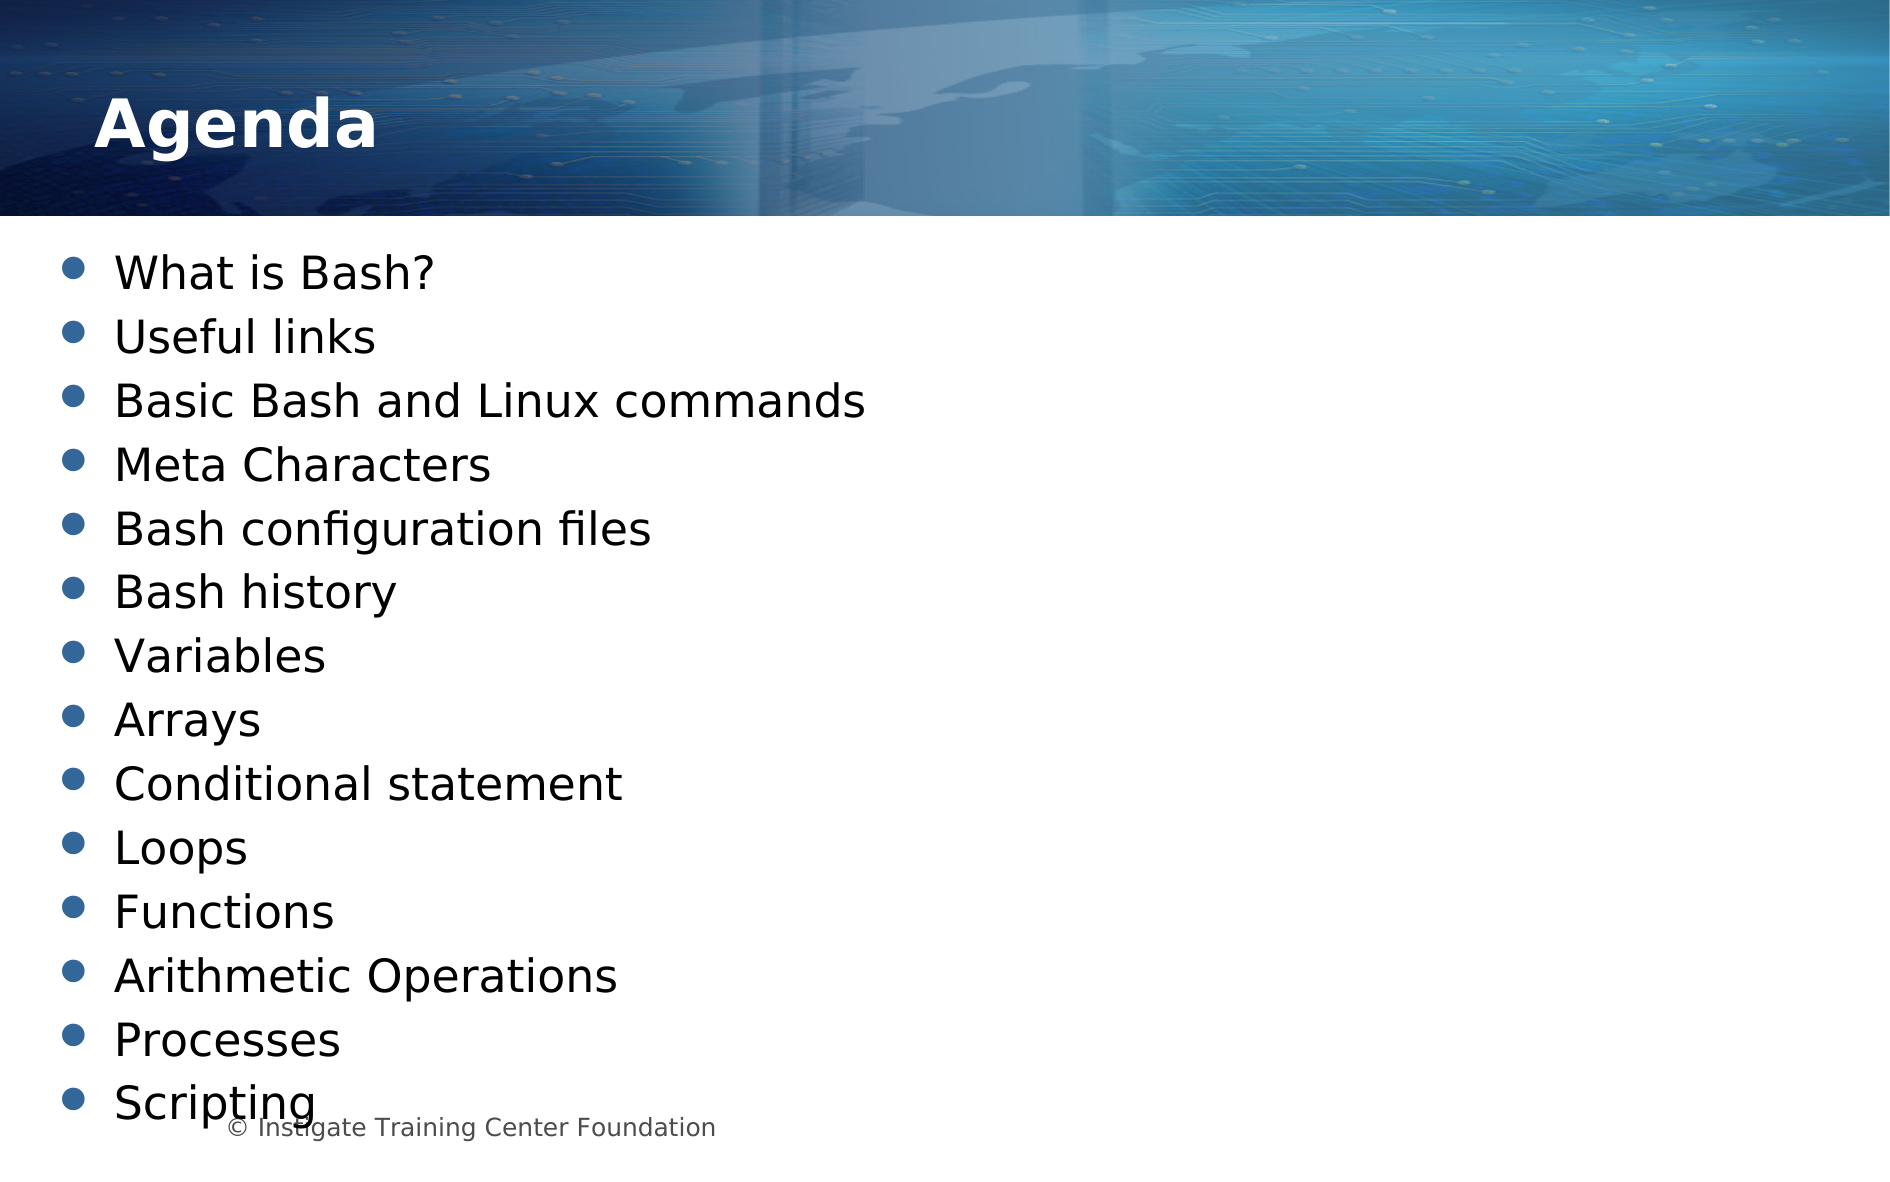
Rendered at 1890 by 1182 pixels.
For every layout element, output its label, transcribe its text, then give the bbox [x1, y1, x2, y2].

title Agenda [94, 47, 1793, 217]
picture [0, 0, 1890, 216]
list What is Bash? Useful links Basic Bash and Linux commands Meta Characters Bash configuration files Bash history Variables Arrays Conditional statement Loops Functions Arithmetic Operations Processes Scripting [59, 236, 1831, 1121]
